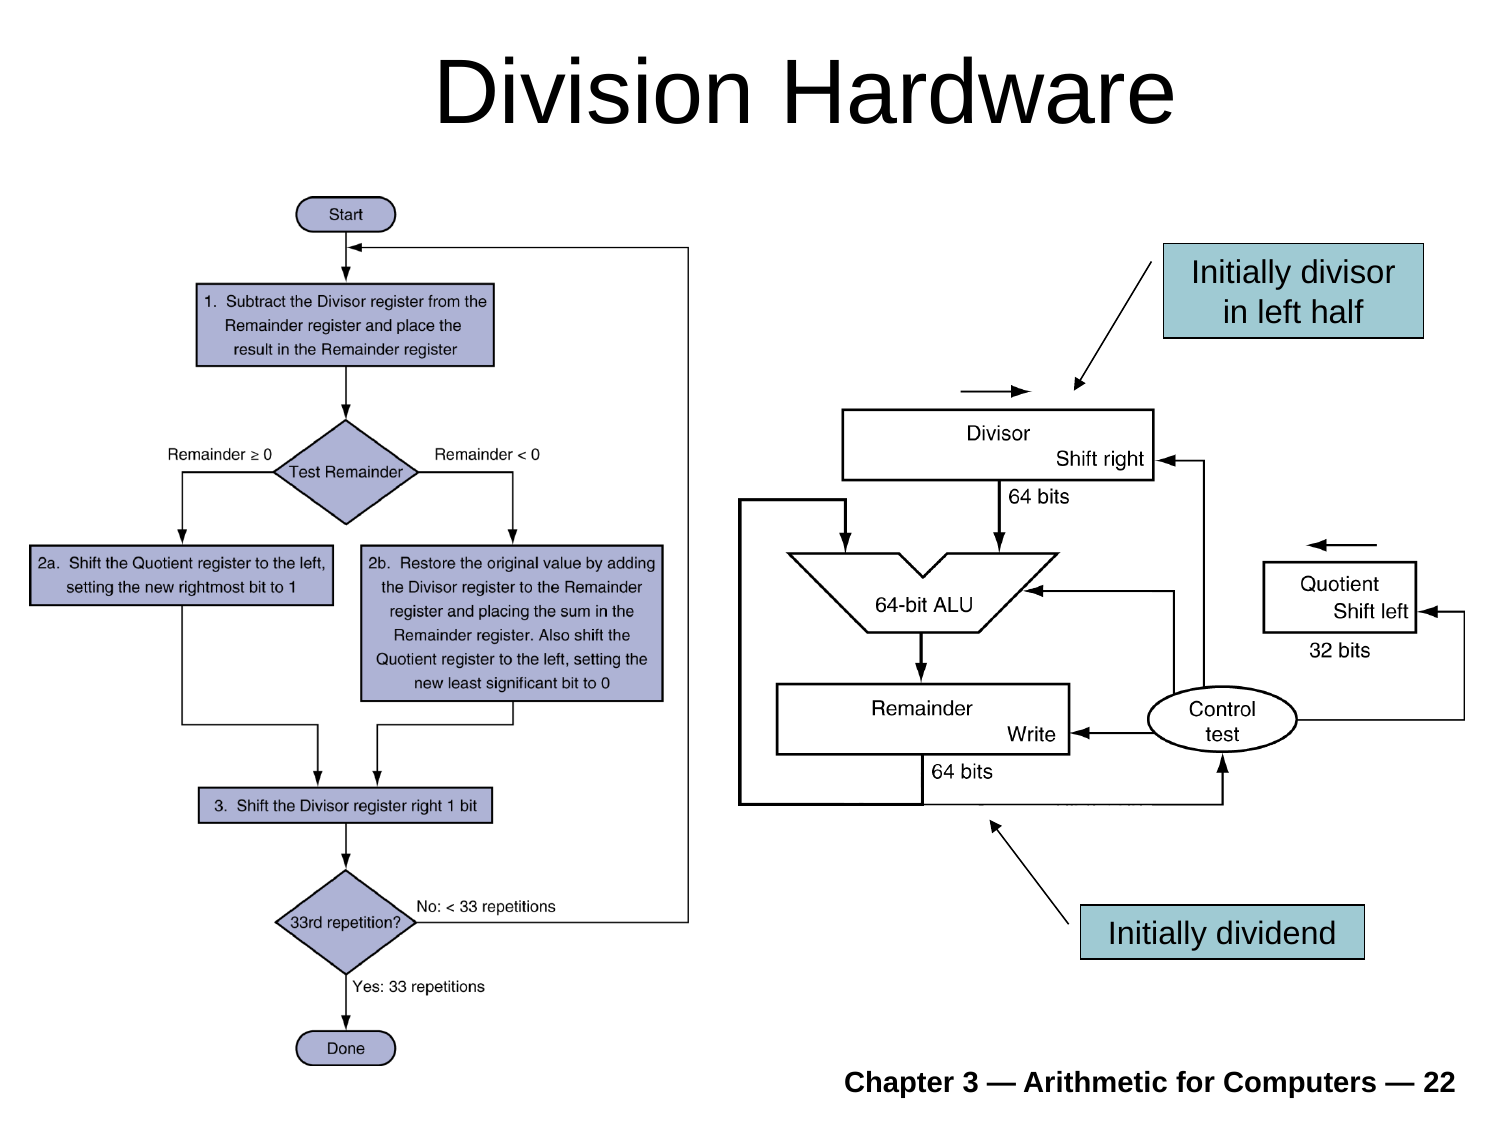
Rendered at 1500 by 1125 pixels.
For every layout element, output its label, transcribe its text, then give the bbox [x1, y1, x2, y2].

text_box Initially divisor in left half [1164, 243, 1423, 338]
picture [738, 385, 1465, 806]
text_box Chapter 3 — Arithmetic for Computers — <number> [277, 1046, 1471, 1106]
text_box Initially dividend [1081, 905, 1364, 959]
picture [29, 196, 689, 1066]
title Division Hardware [112, 23, 1468, 149]
